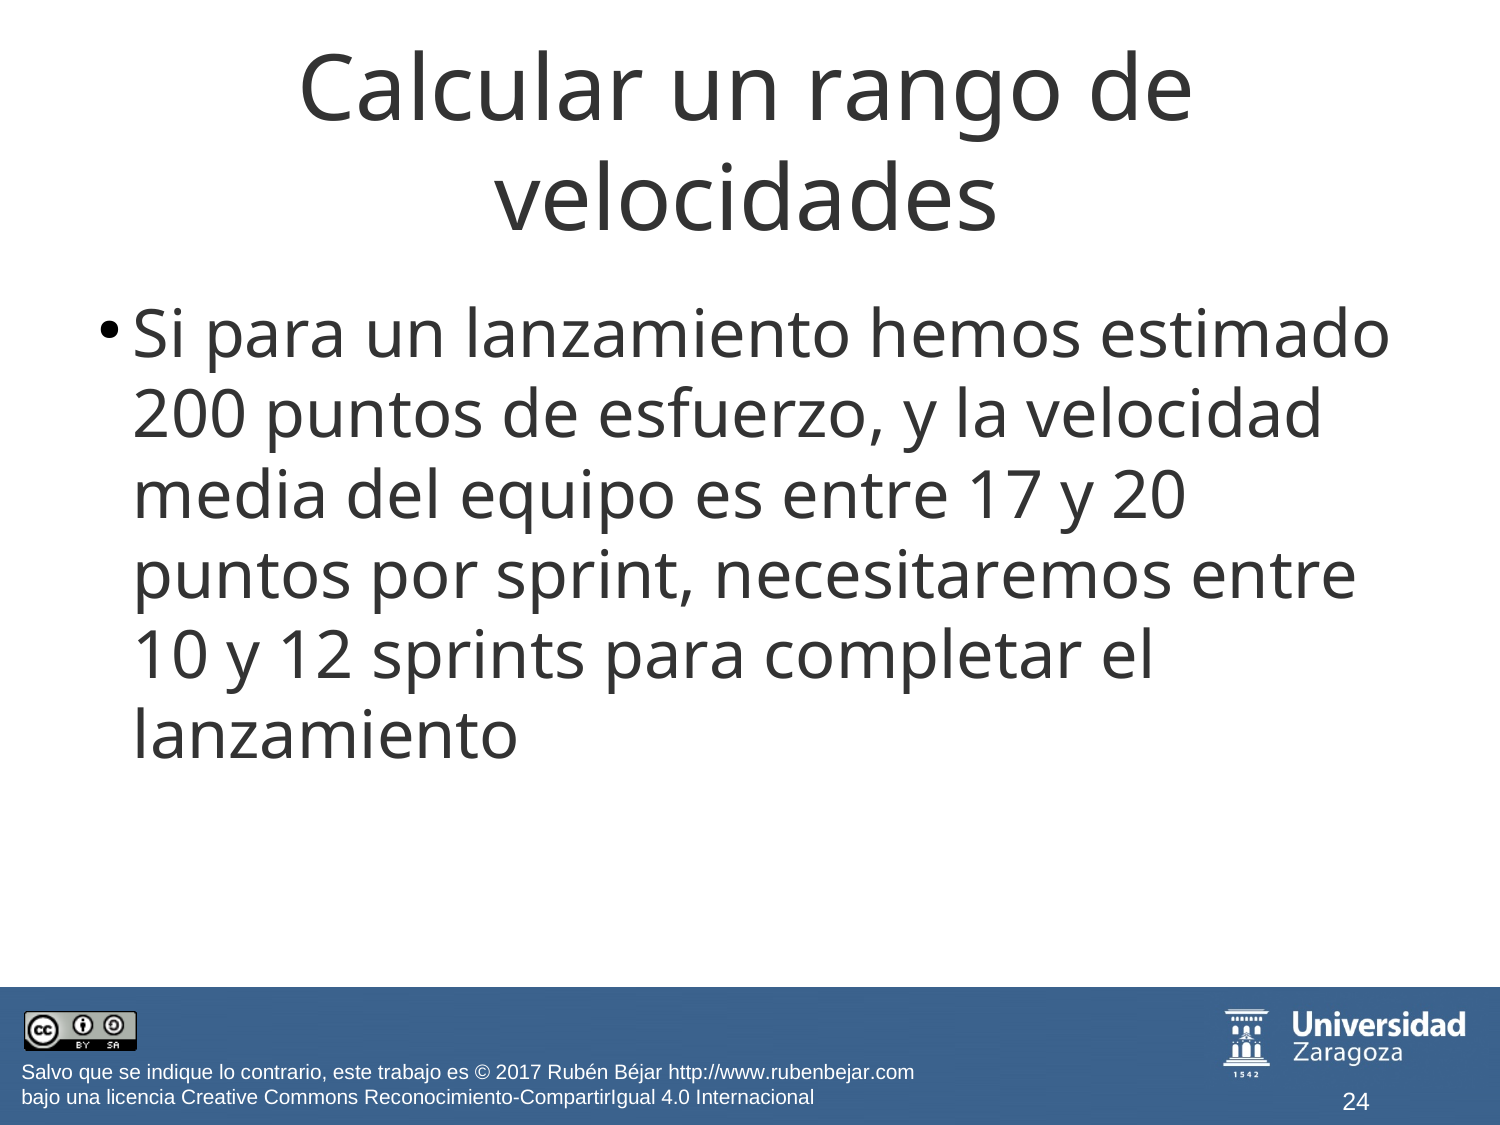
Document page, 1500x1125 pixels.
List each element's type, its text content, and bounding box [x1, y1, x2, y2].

list Si para un lanzamiento hemos estimado 200 puntos de esfuerzo, y la velocidad media del equipo es entre 17 y 20 puntos por sprint, necesitaremos entre 10 y 12 sprints para completar el lanzamiento [82, 283, 1418, 957]
title Calcular un rango de velocidades [74, 21, 1420, 257]
picture [0, 987, 1500, 1125]
